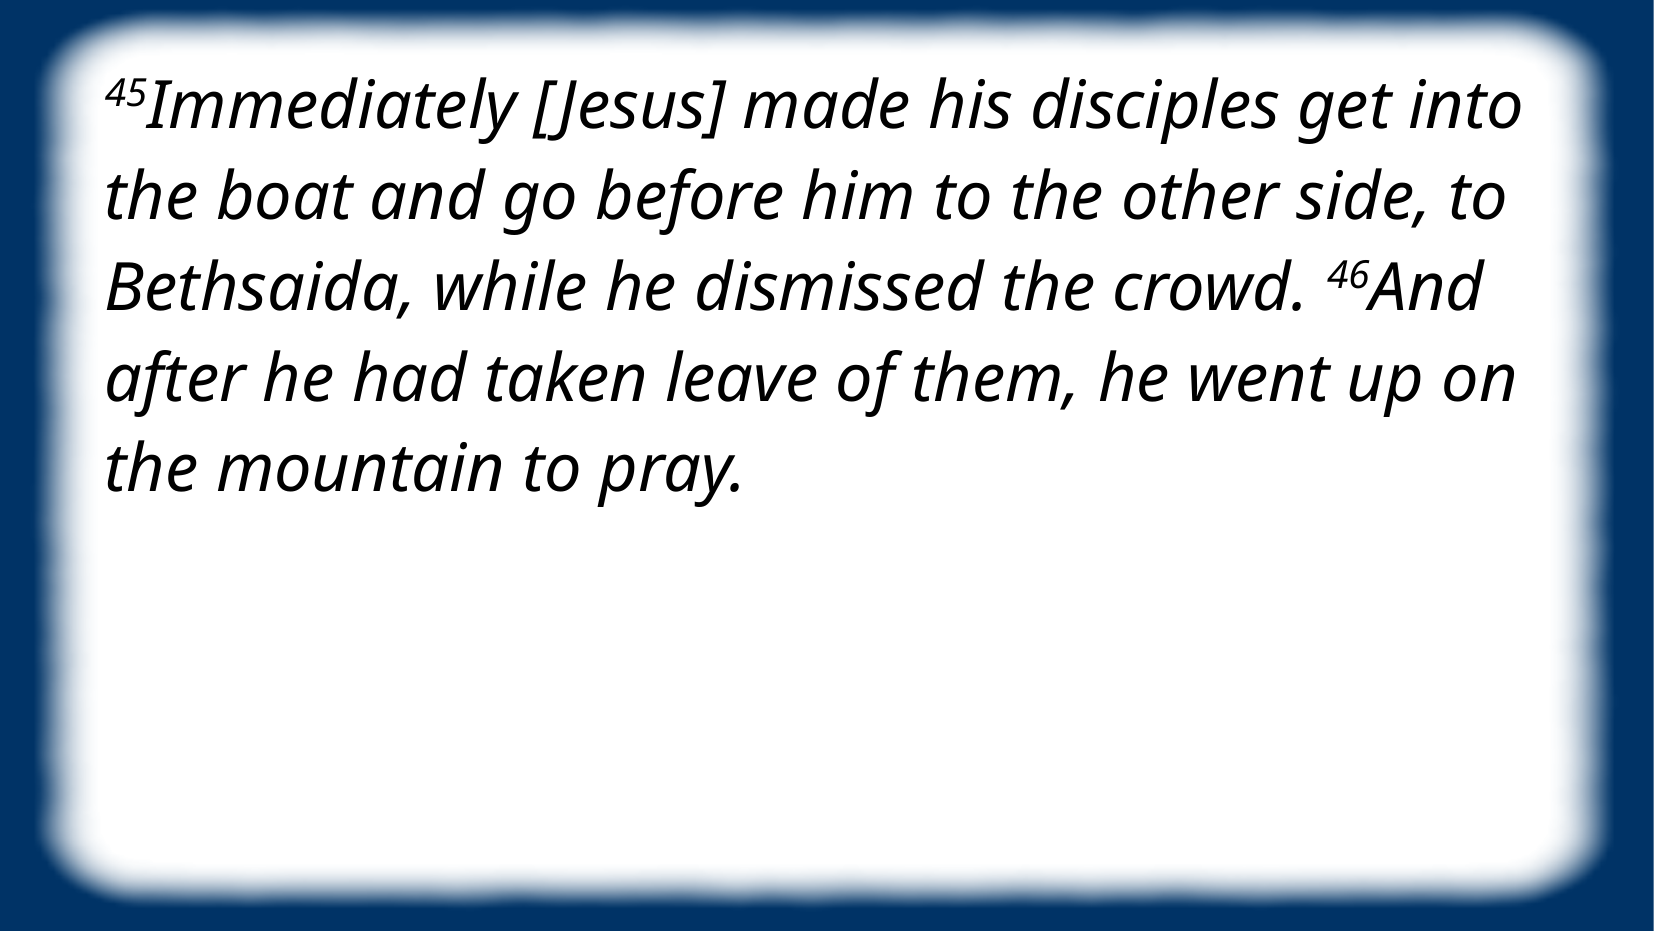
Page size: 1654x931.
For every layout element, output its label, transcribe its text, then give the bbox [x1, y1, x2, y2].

picture [0, 0, 1654, 931]
text_box 45Immediately [Jesus] made his disciples get into the boat and go before him to the other side, to Bethsaida, while he dismissed the crowd. 46And after he had taken leave of them, he went up on the mountain to pray. [90, 50, 1576, 509]
